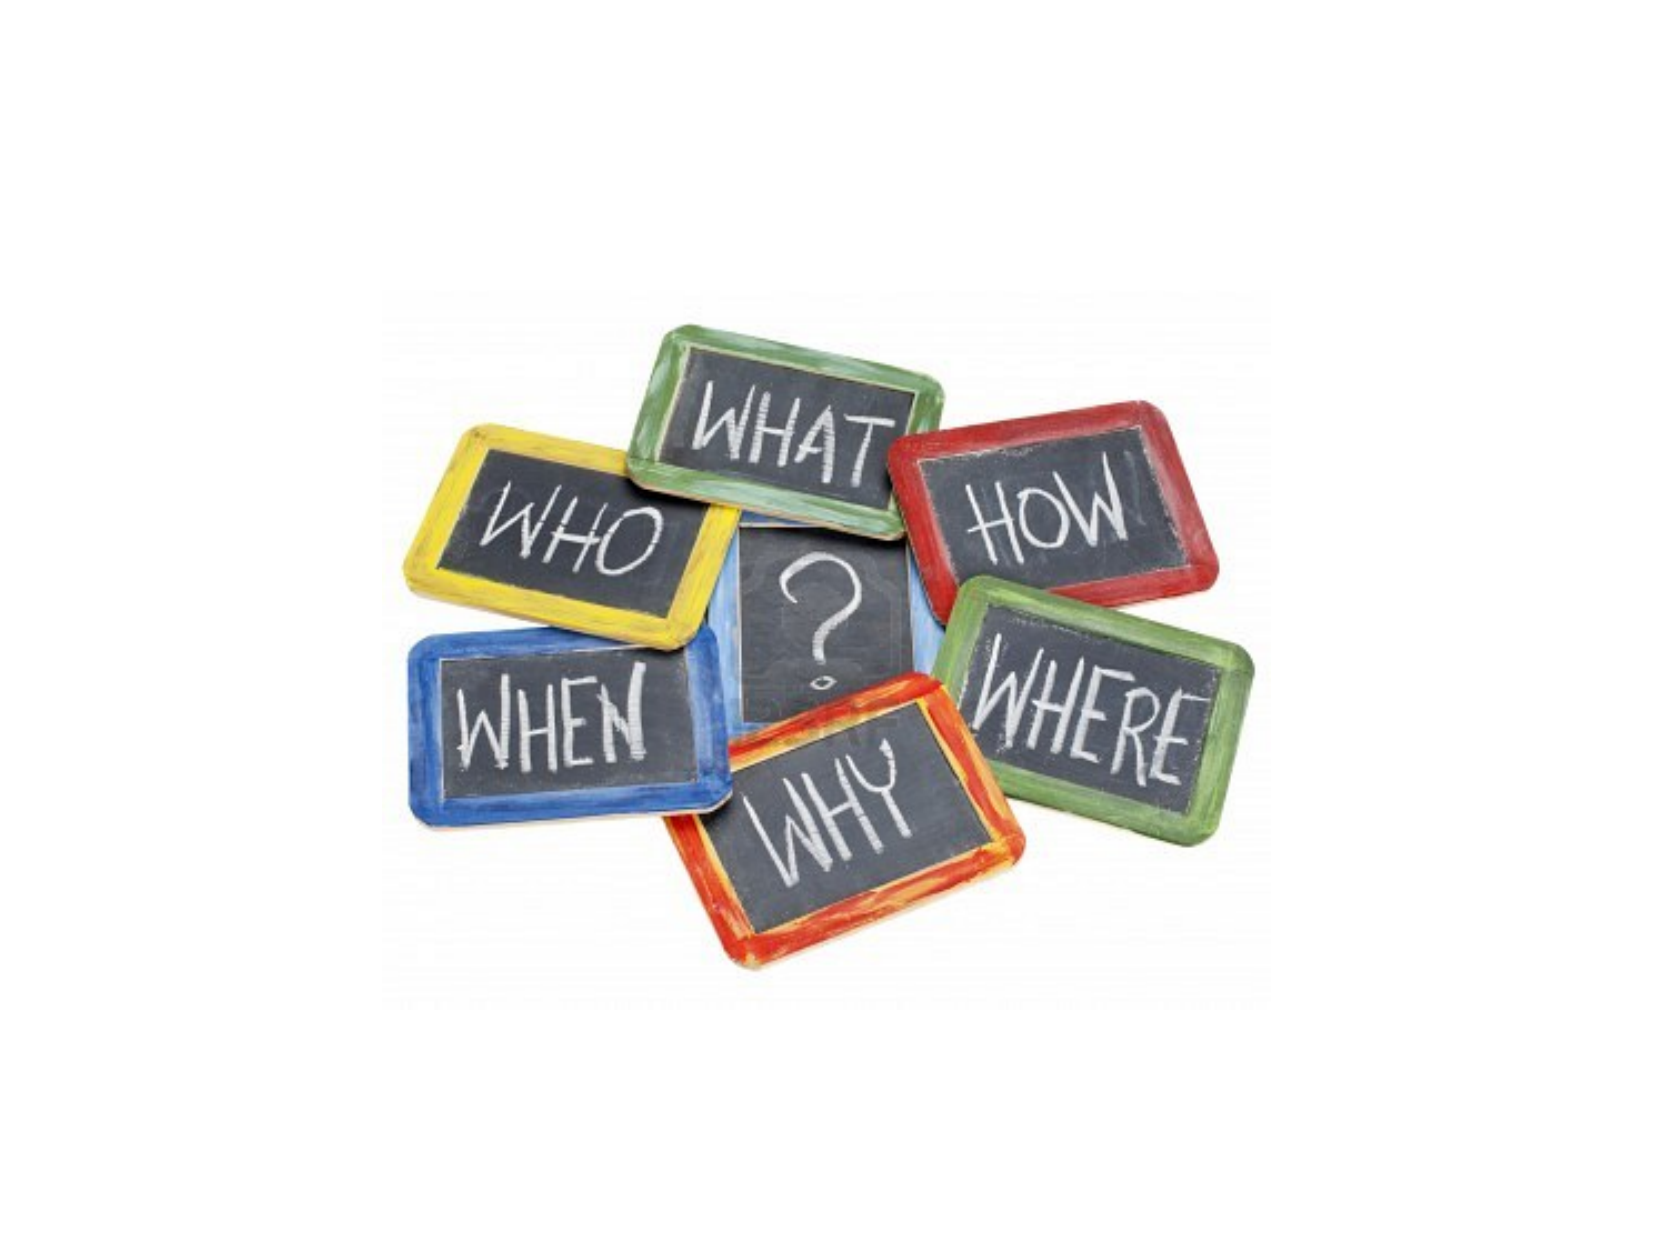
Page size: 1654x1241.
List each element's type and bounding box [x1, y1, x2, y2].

picture [382, 290, 1271, 1010]
